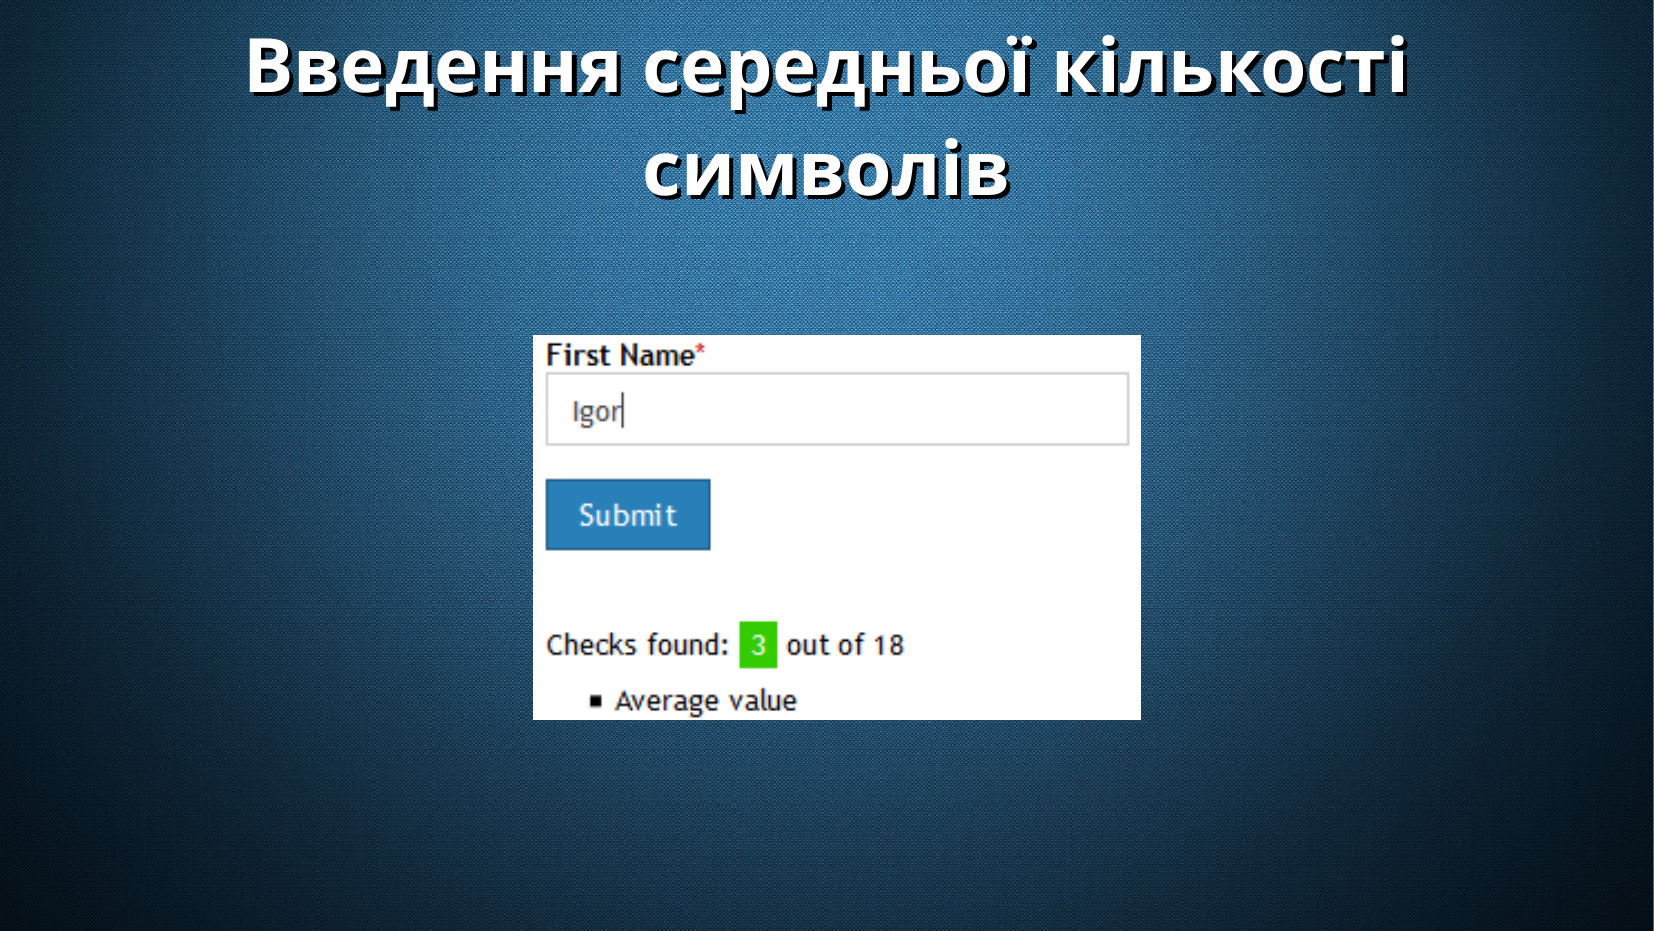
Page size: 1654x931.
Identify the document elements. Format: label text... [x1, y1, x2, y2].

picture [0, 0, 1654, 931]
title Введення середньої кількості символів [82, 37, 1571, 193]
